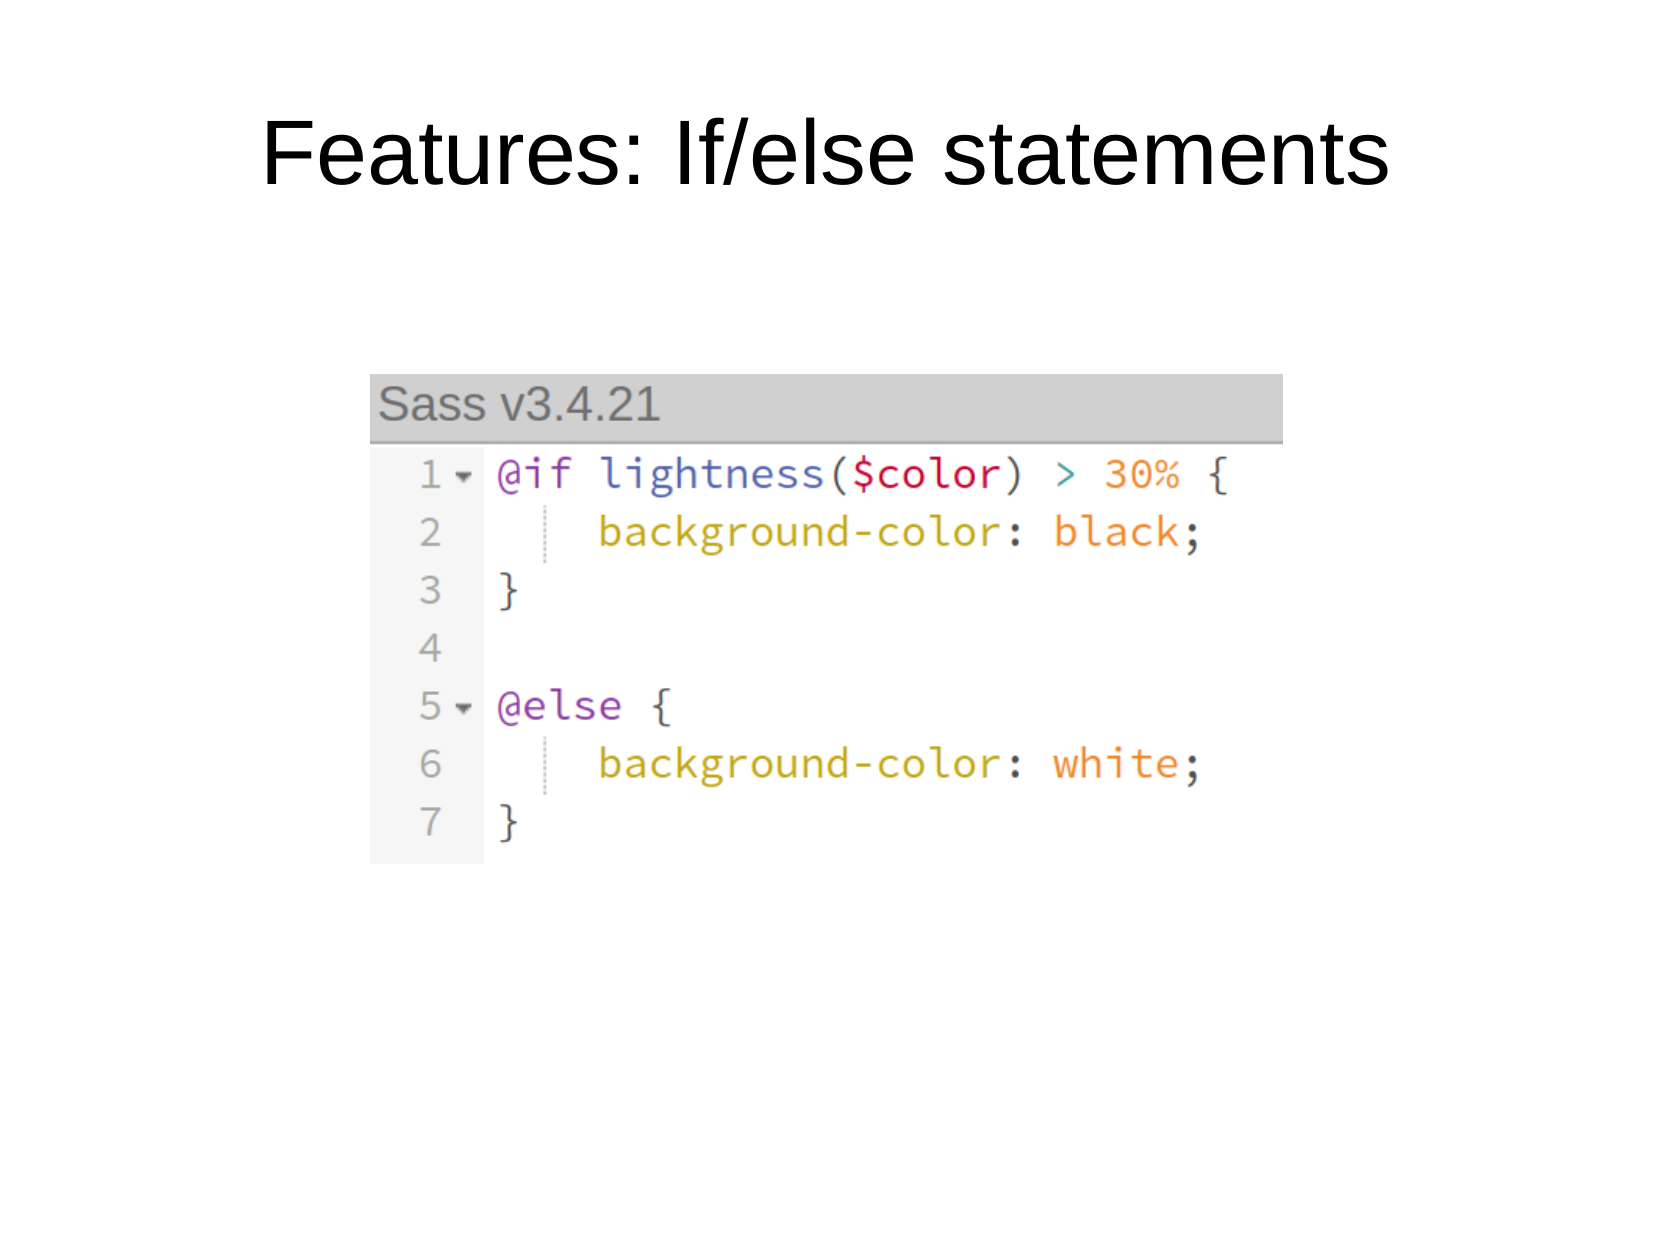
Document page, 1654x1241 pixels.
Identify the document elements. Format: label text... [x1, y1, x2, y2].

picture [370, 374, 1283, 864]
title Features: If/else statements [82, 49, 1571, 257]
